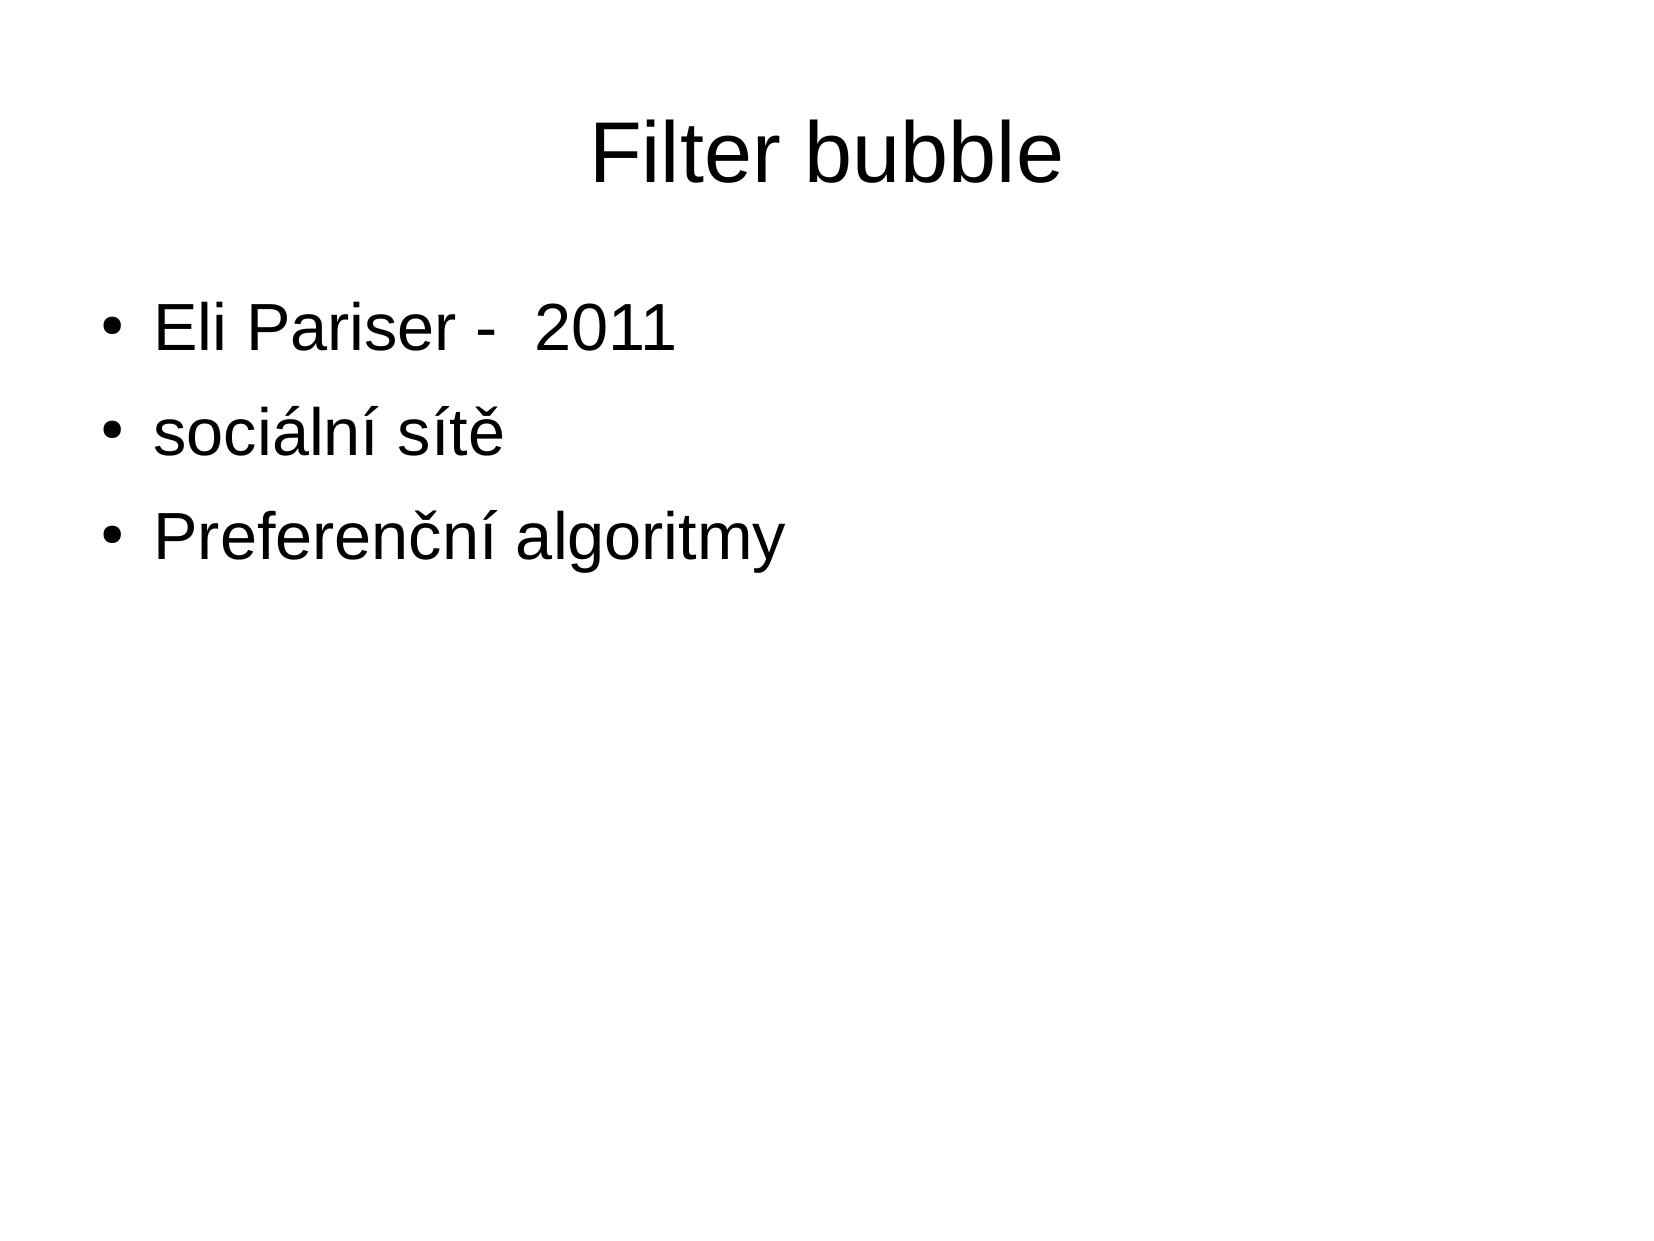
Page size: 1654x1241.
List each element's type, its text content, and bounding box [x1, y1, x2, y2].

list Eli Pariser - 2011 sociální sítě Preferenční algoritmy [82, 290, 1571, 1109]
title Filter bubble [82, 49, 1571, 257]
